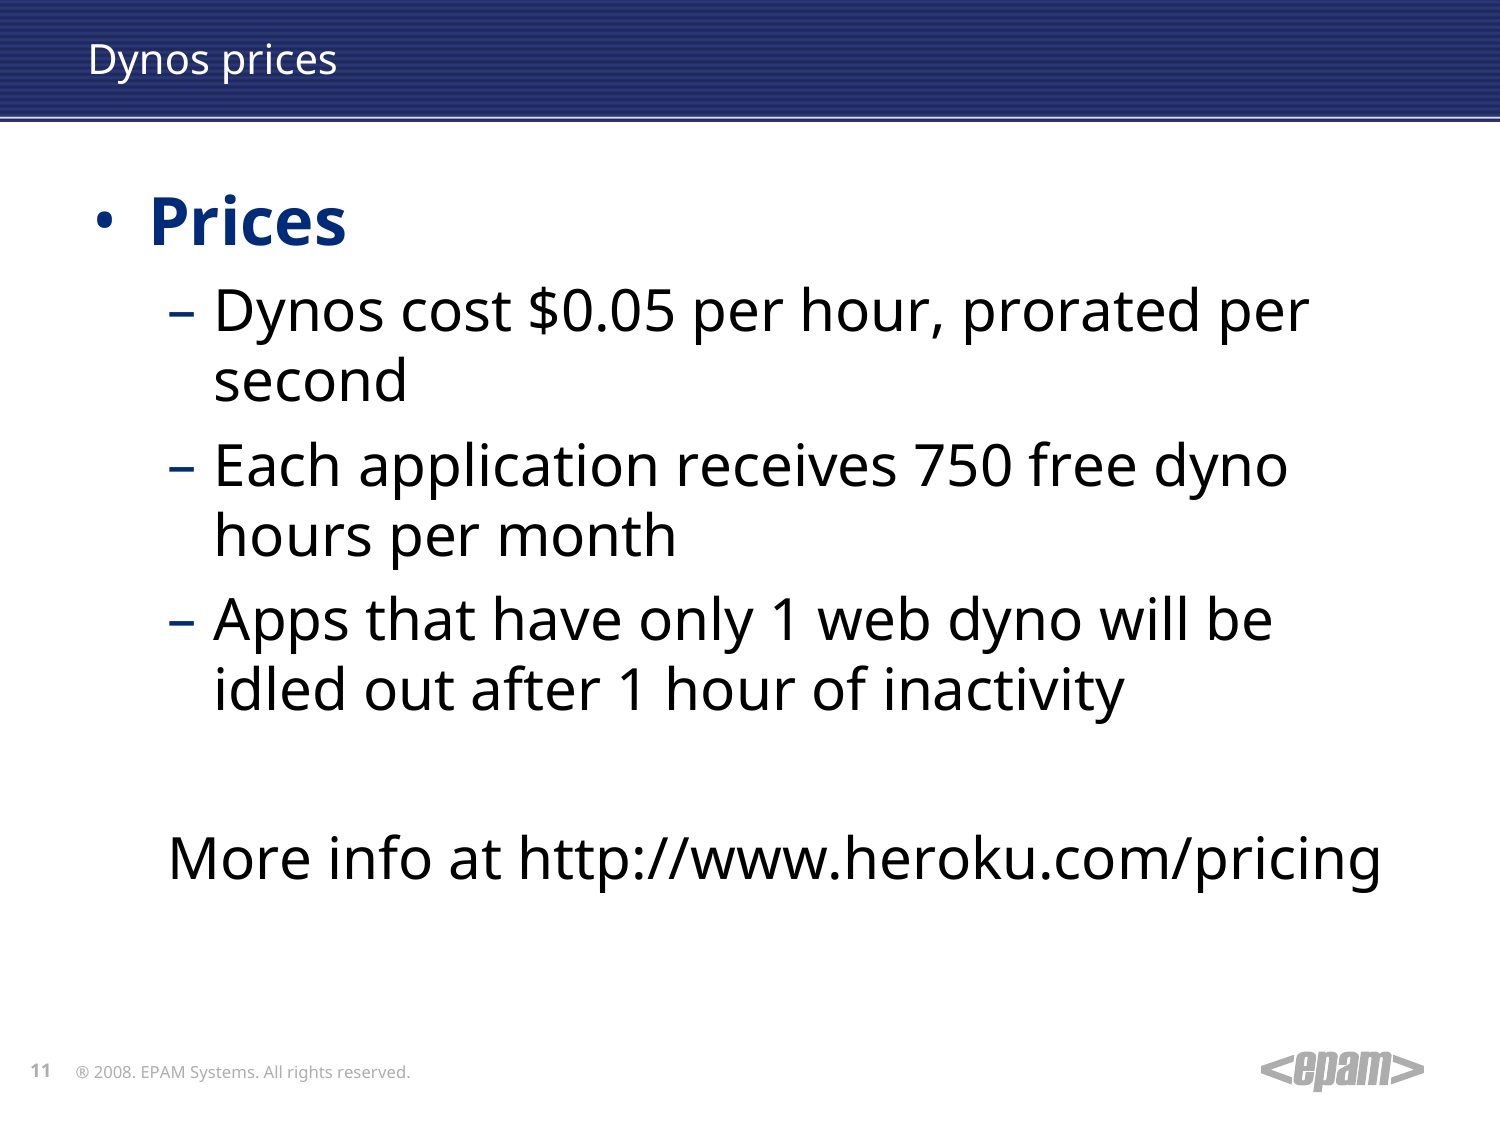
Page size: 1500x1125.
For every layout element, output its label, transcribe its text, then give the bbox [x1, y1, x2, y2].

text_box Prices Dynos cost $0.05 per hour, prorated per second Each application receives 750 free dyno hours per month Apps that have only 1 web dyno will be idled out after 1 hour of inactivity More info at http://www.heroku.com/pricing [77, 171, 1426, 1014]
text_box Dynos prices [72, 25, 1423, 91]
text_box <szám> [12, 1054, 70, 1090]
